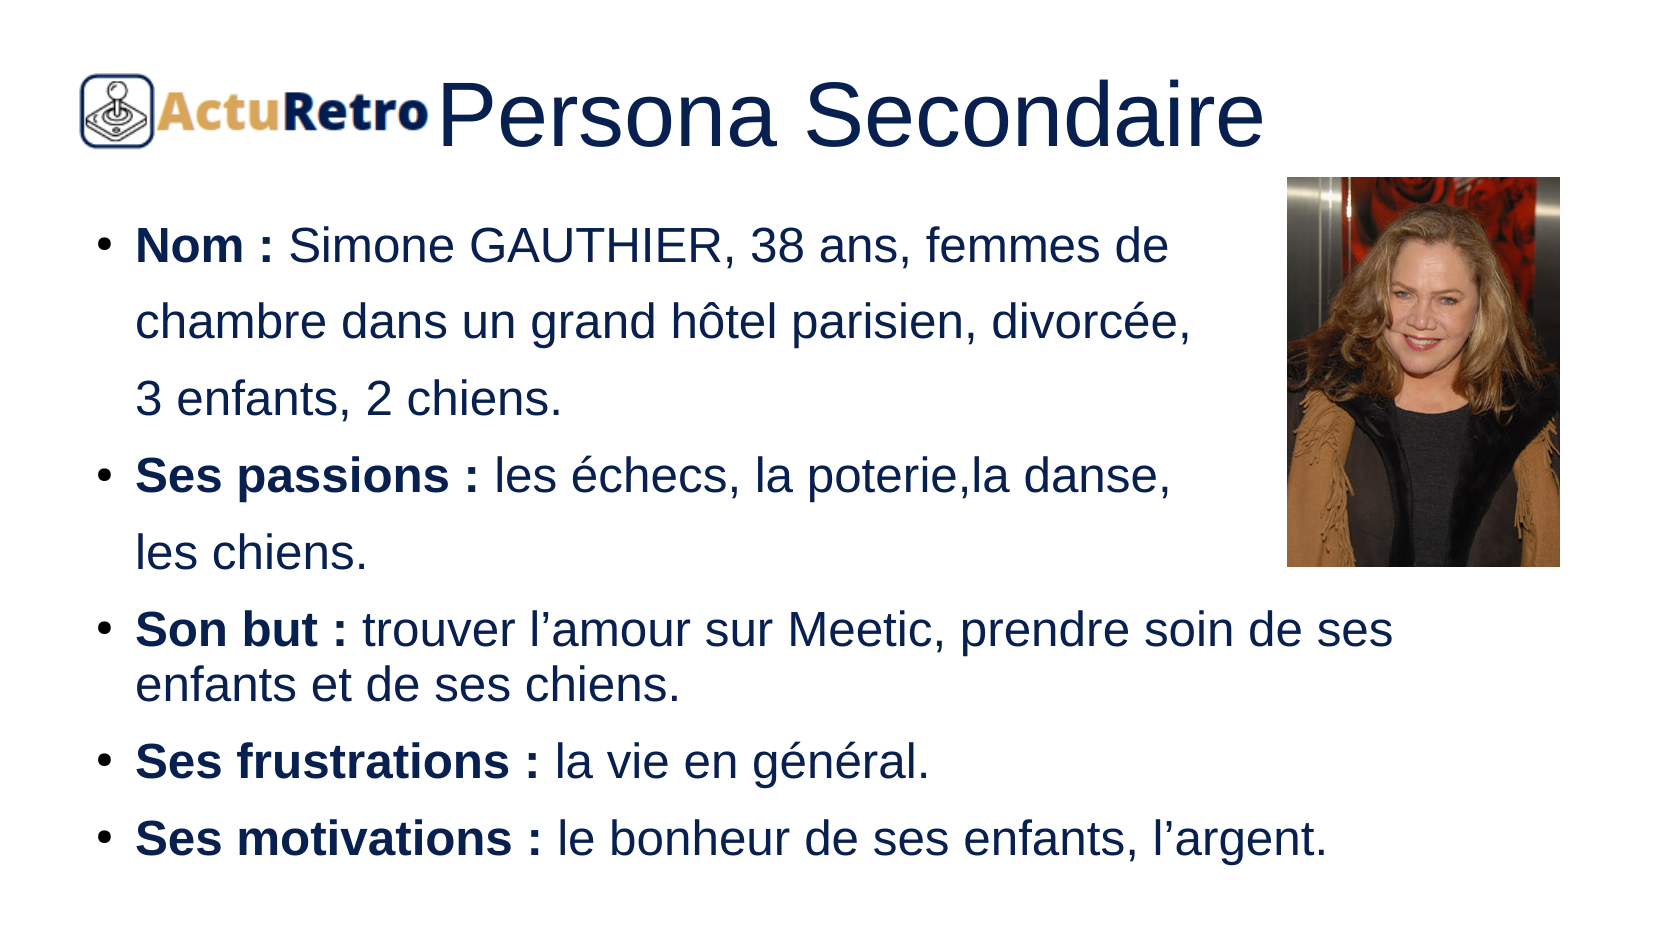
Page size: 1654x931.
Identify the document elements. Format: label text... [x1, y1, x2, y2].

picture [75, 69, 434, 154]
list Nom : Simone GAUTHIER, 38 ans, femmes de chambre dans un grand hôtel parisien, divorcée, 3 enfants, 2 chiens. Ses passions : les échecs, la poterie,la danse, les chiens. Son but : trouver l’amour sur Meetic, prendre soin de ses enfants et de ses chiens. Ses frustrations : la vie en général. Ses motivations : le bonheur de ses enfants, l’argent. [82, 217, 1571, 875]
picture [1287, 177, 1560, 567]
title Persona Secondaire [82, 37, 1571, 193]
